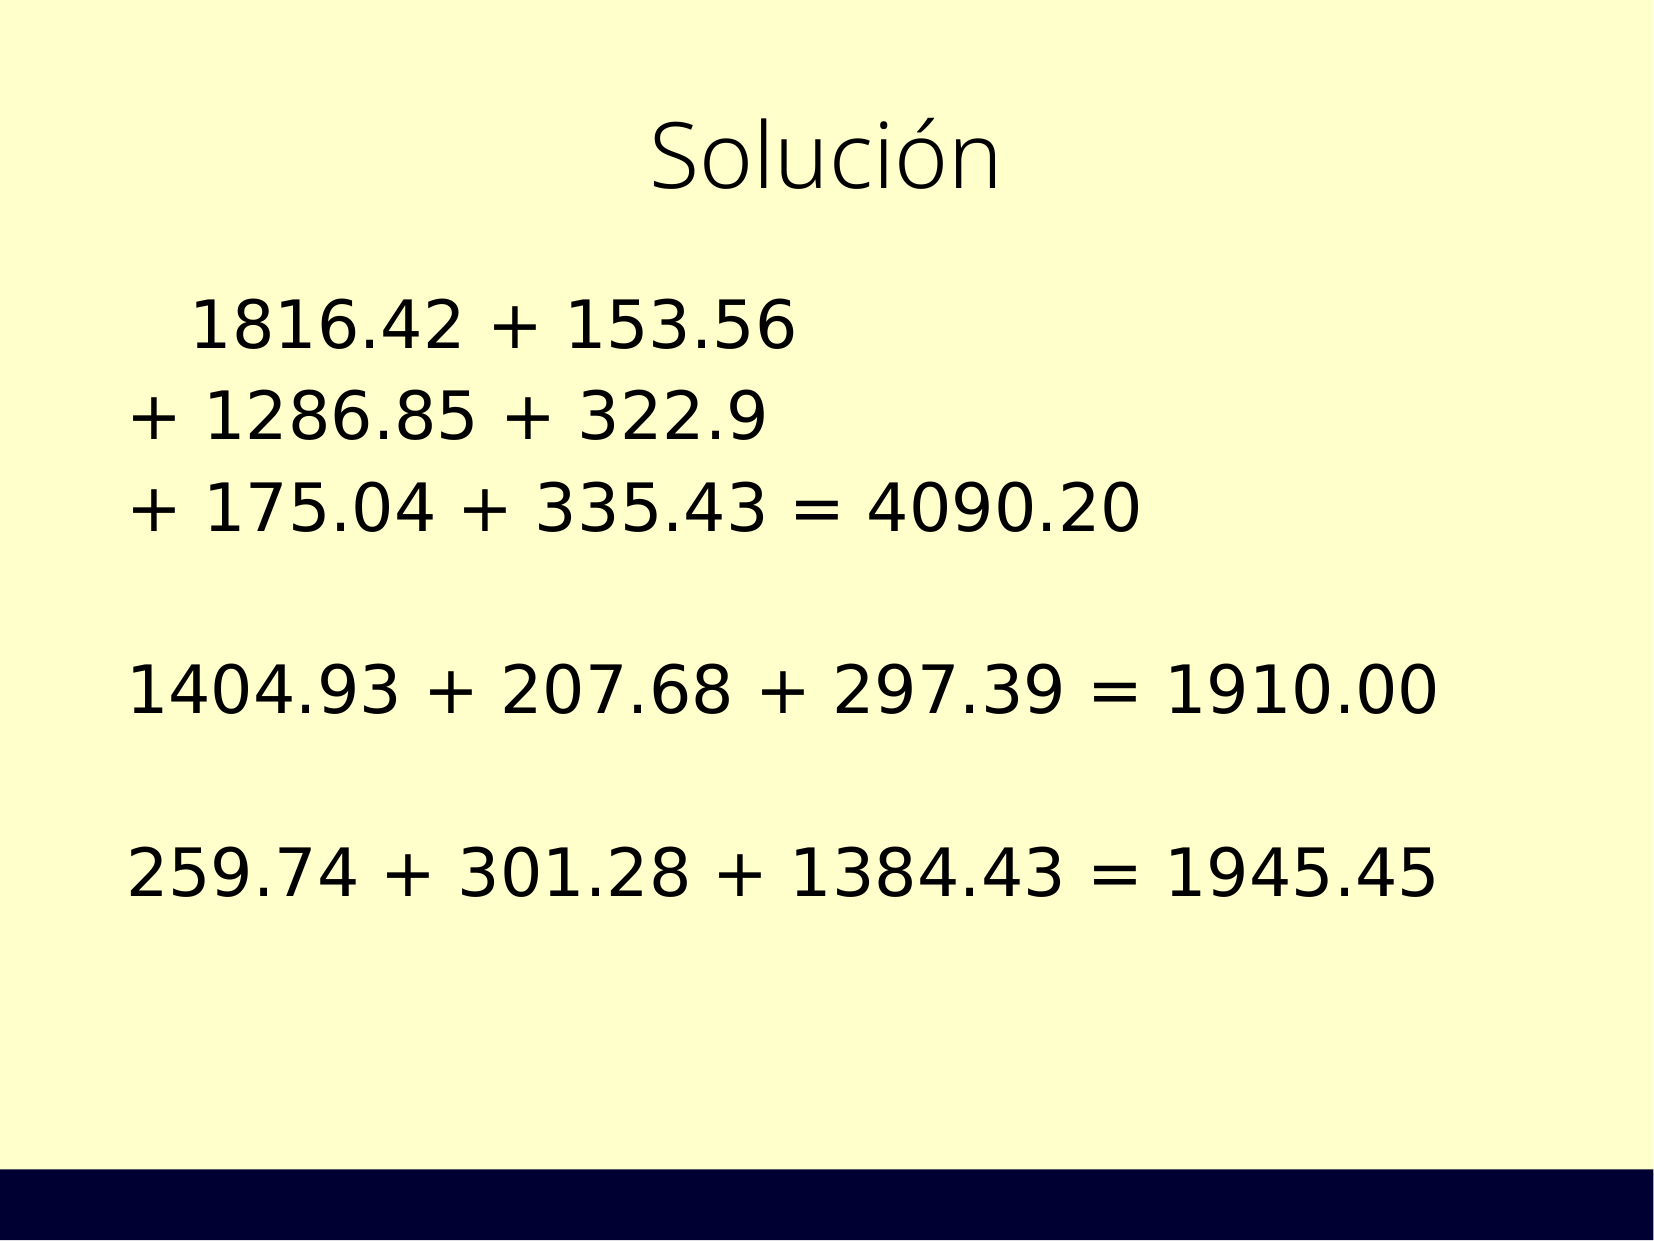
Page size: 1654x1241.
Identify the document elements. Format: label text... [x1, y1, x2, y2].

list 1816.42 + 153.56 + 1286.85 + 322.9 + 175.04 + 335.43 = 4090.20 1404.93 + 207.68 + 297.39 = 1910.00 259.74 + 301.28 + 1384.43 = 1945.45 [125, 285, 1582, 1005]
title Solución [82, 49, 1571, 257]
